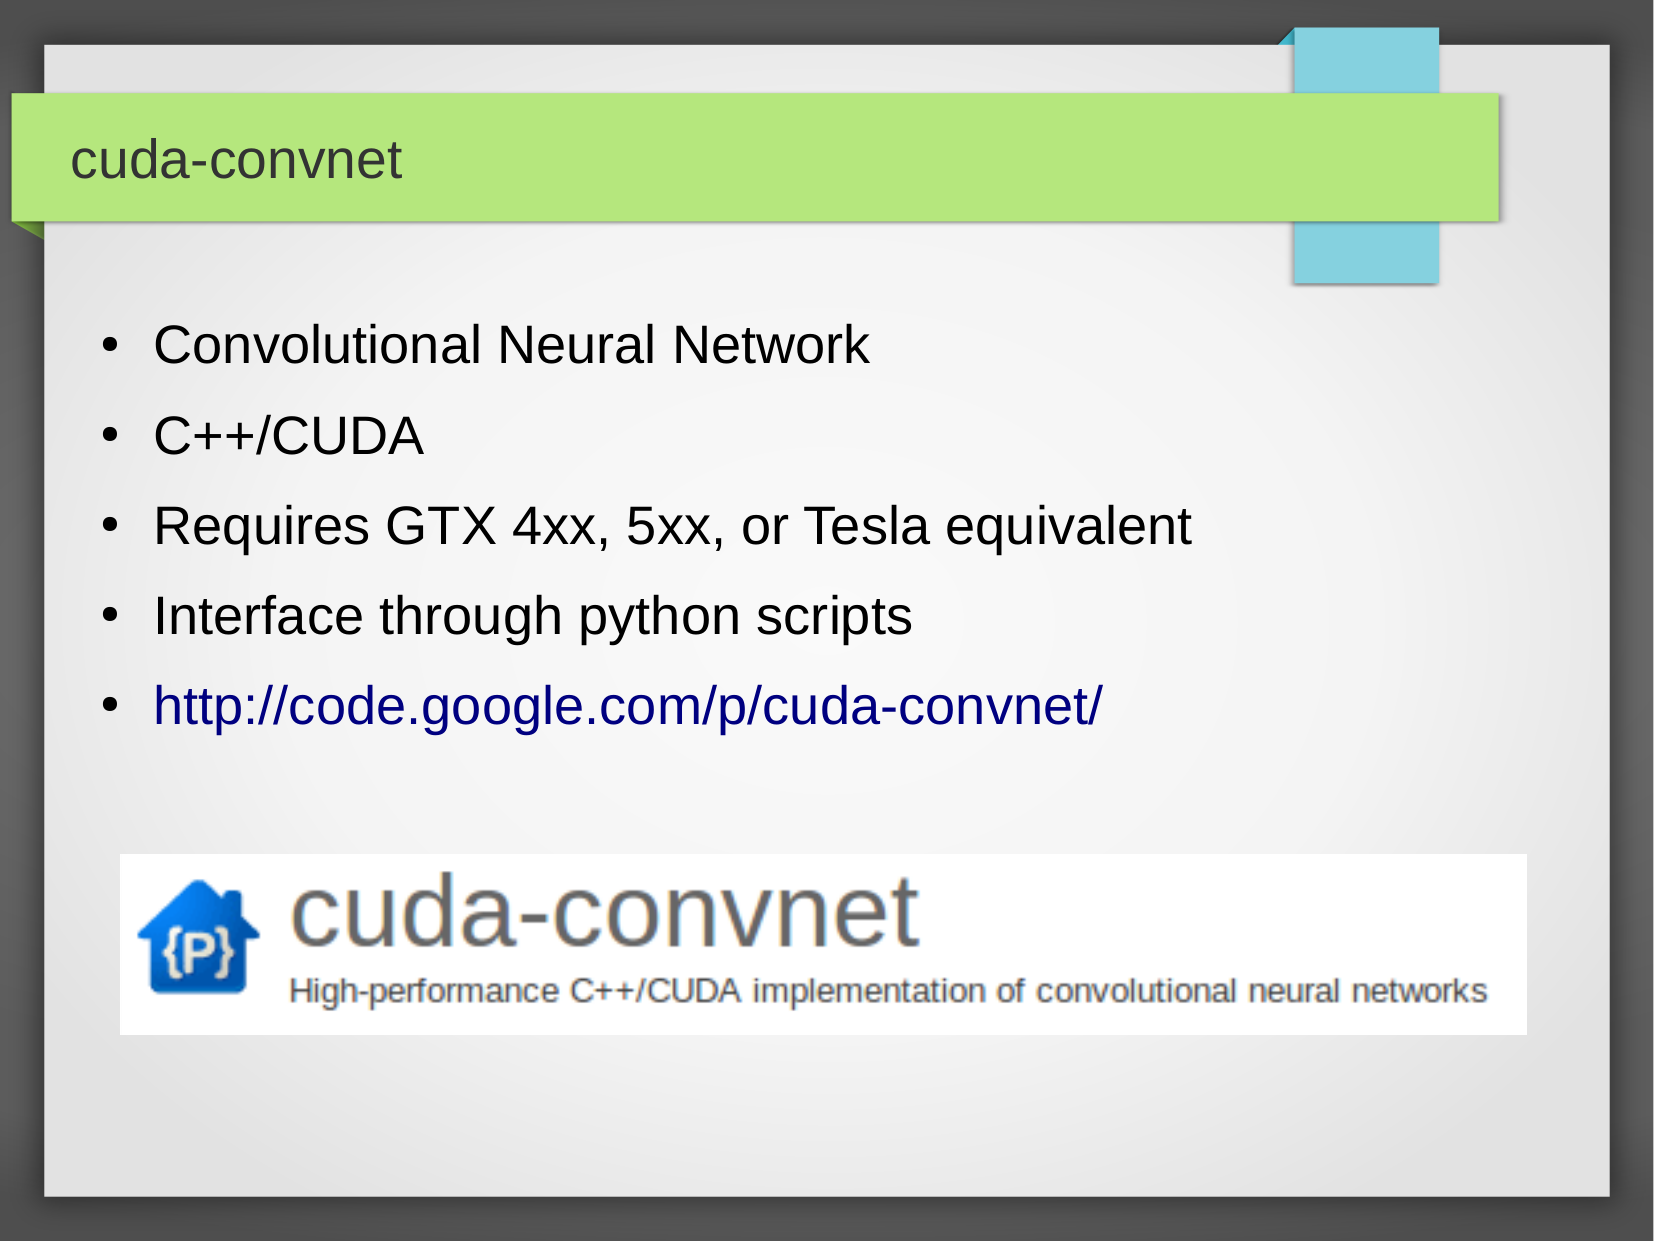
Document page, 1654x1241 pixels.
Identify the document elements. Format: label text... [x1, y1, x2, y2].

picture [0, 0, 1654, 1241]
title cuda-convnet [70, 106, 1229, 213]
list Convolutional Neural Network C++/CUDA Requires GTX 4xx, 5xx, or Tesla equivalent Interface through python scripts http://code.google.com/p/cuda-convnet/ [82, 315, 1516, 1035]
